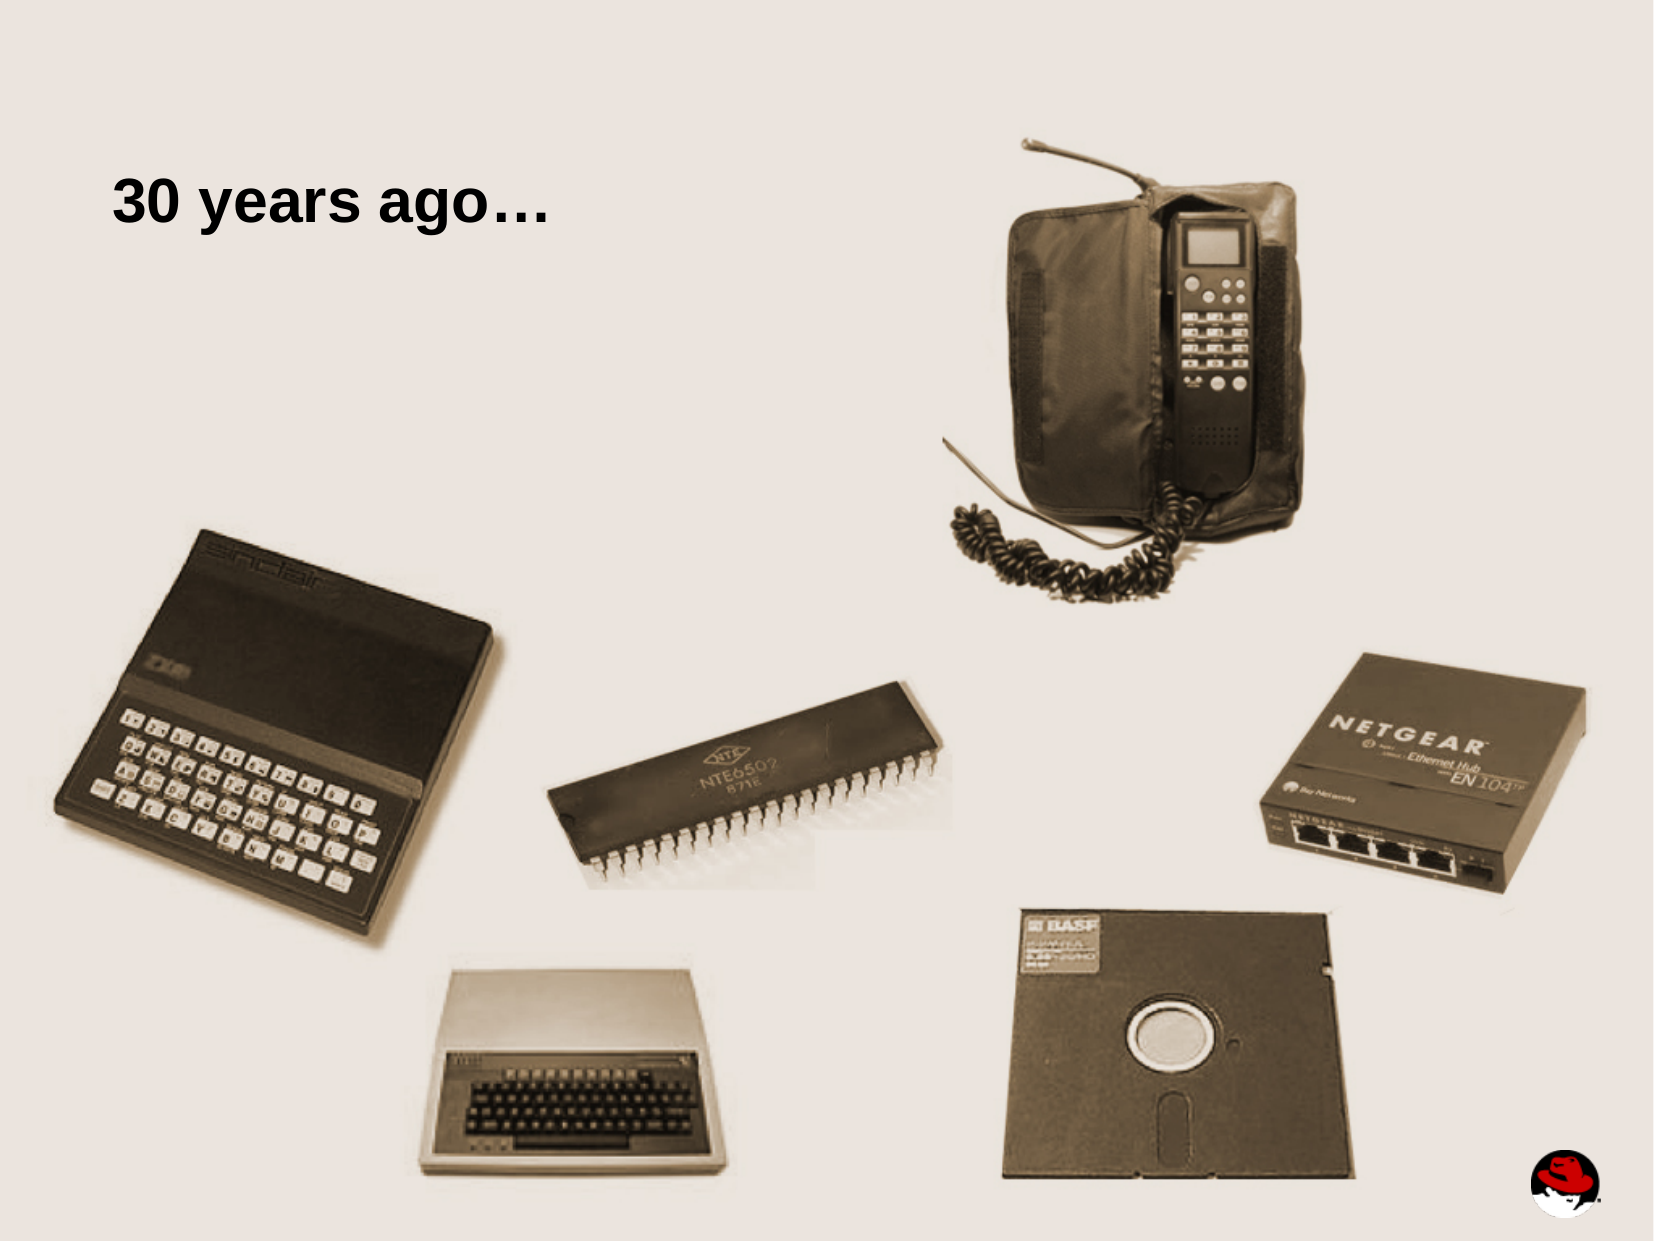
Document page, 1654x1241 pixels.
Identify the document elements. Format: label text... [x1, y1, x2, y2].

picture [0, 0, 1654, 1241]
title 30 years ago… [112, 106, 1601, 295]
